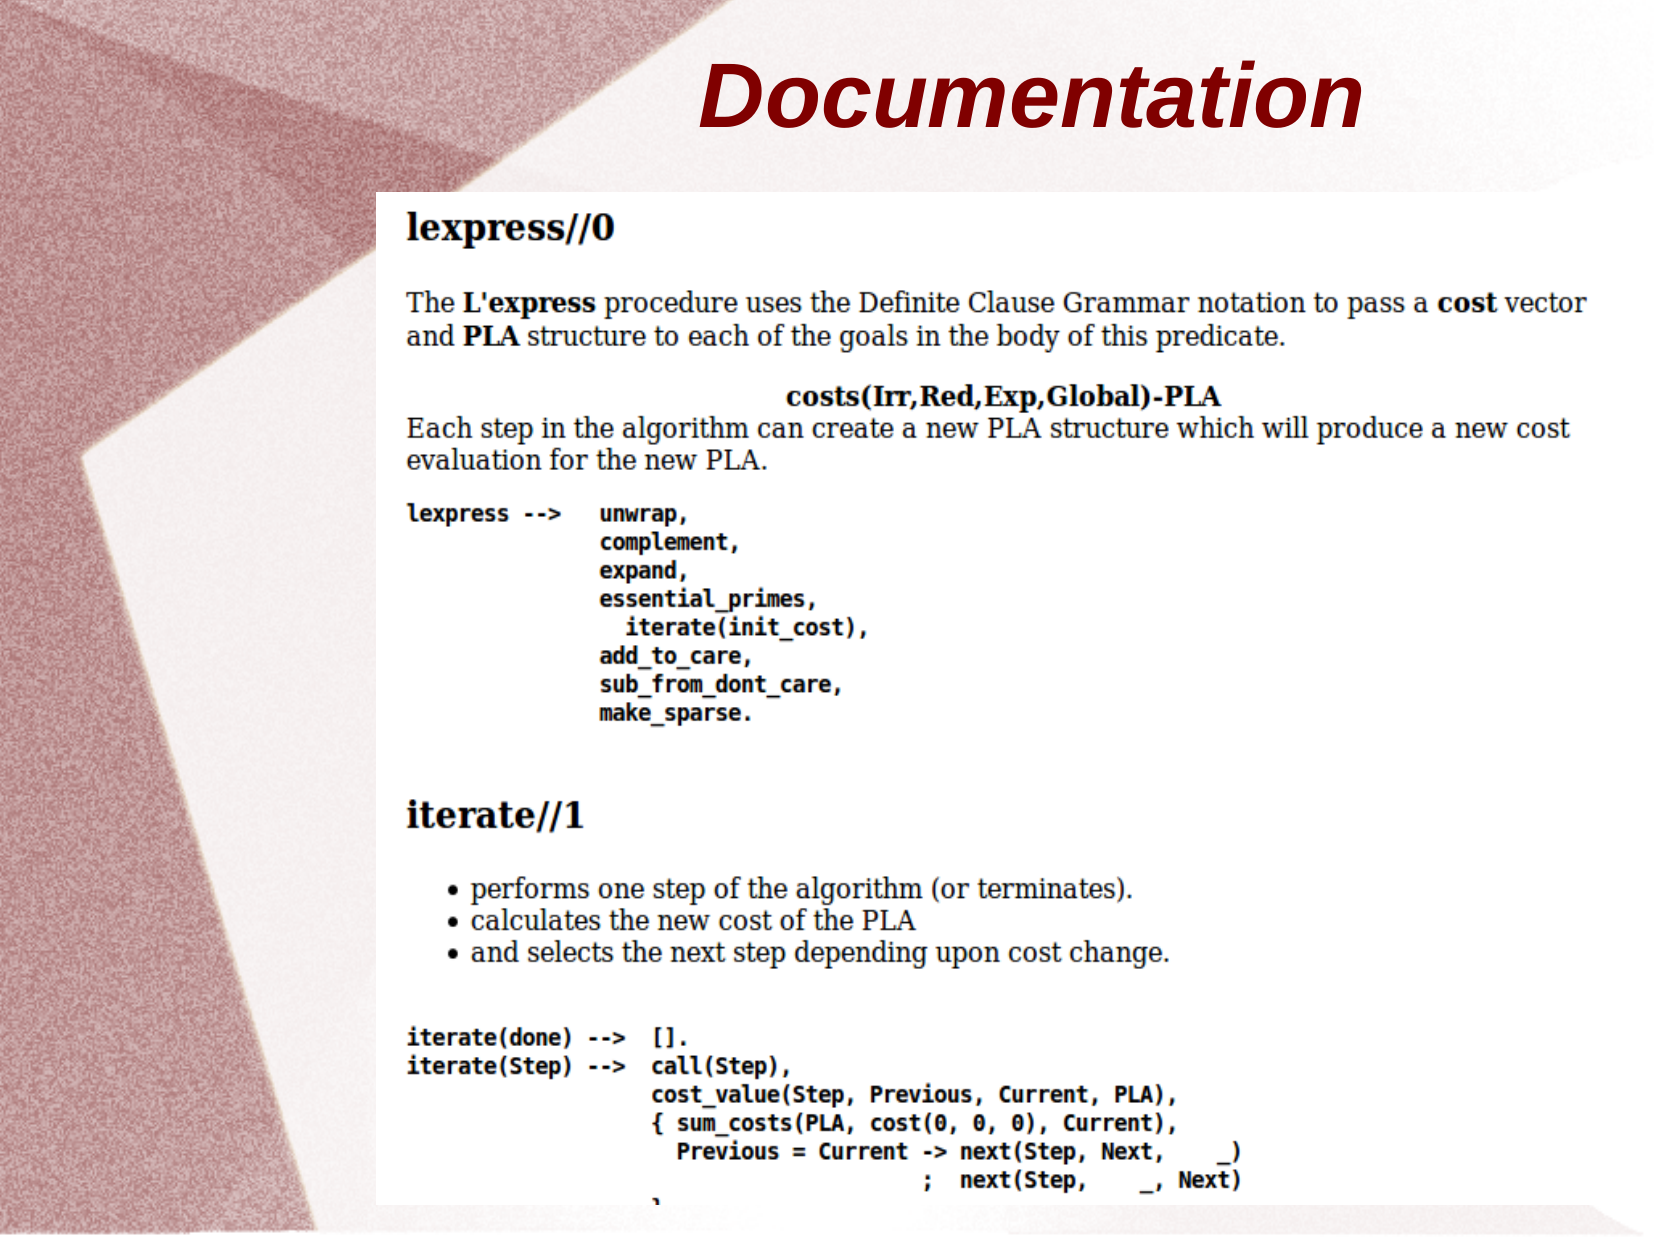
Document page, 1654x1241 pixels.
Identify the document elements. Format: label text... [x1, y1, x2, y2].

picture [0, 0, 1654, 1241]
title Documentation [527, 0, 1538, 192]
